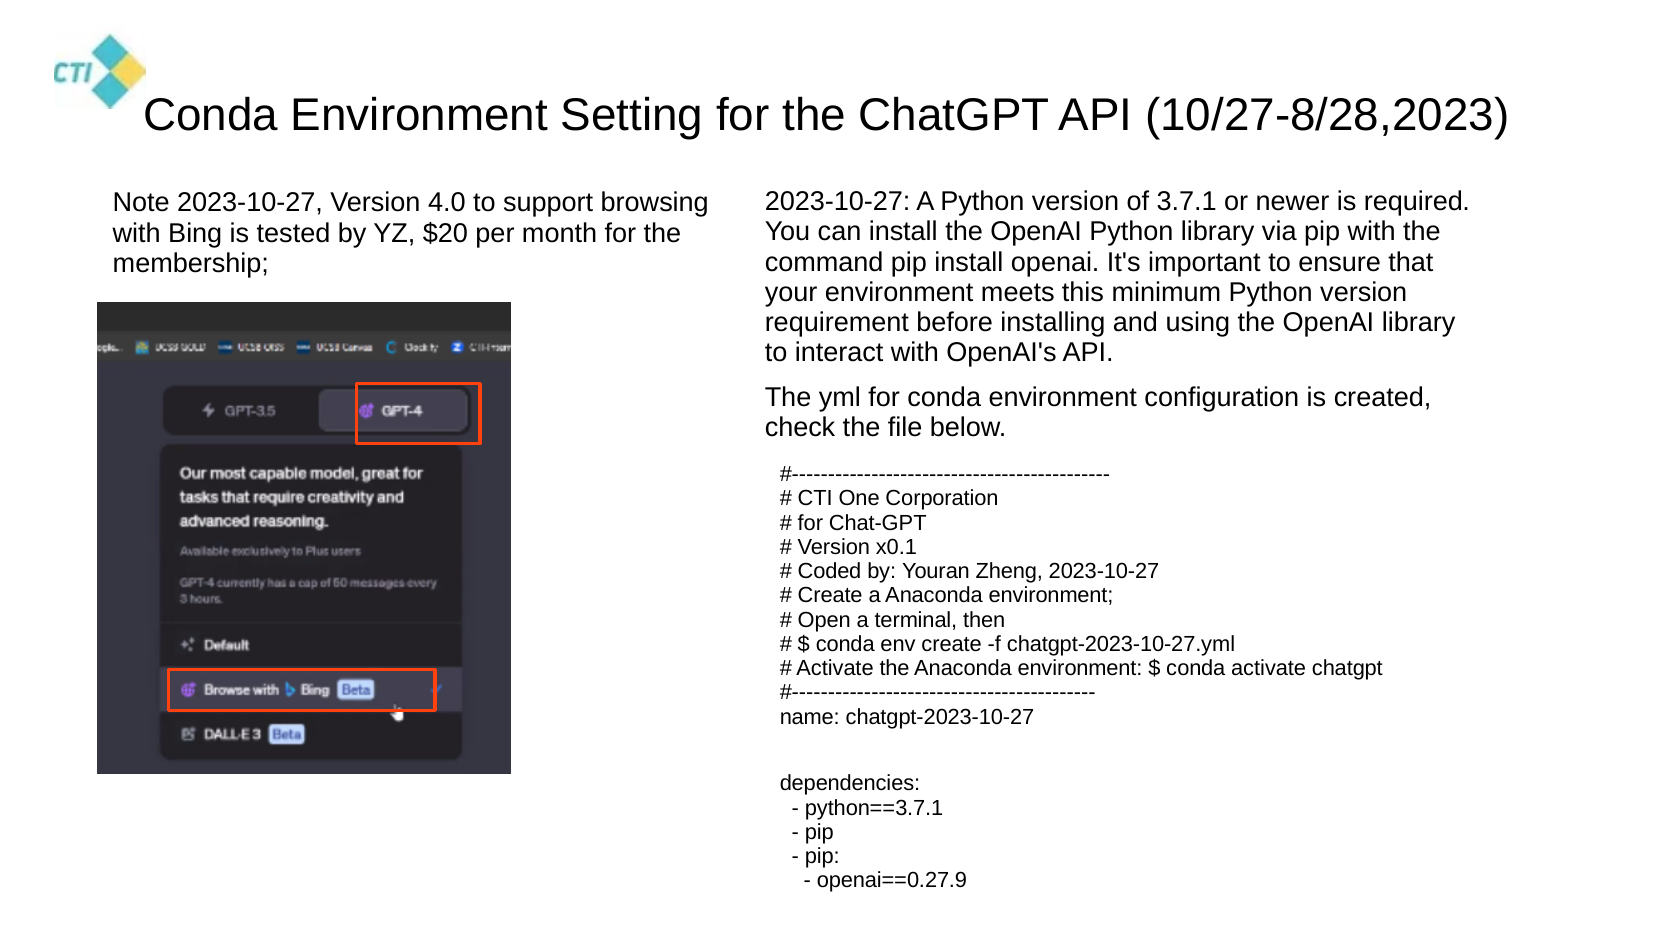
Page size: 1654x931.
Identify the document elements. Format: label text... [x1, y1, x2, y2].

picture [54, 21, 146, 109]
title Conda Environment Setting for the ChatGPT API (10/27-8/28,2023) [82, 37, 1571, 193]
text_box Note 2023-10-27, Version 4.0 to support browsing with Bing is tested by YZ, $20 per month for the membership; [97, 180, 736, 286]
text_box #-------------------------------------------- # CTI One Corporation # for Chat-GPT # Version x0.1 # Coded by: Youran Zheng, 2023-10-27 # Create a Anaconda environment; # Open a terminal, then # $ conda env create -f chatgpt-2023-10-27.yml # Activate the Anaconda environment: $ conda activate chatgpt #------------------------------------------ name: chatgpt-2023-10-27 dependencies: - python==3.7.1 - pip - pip: - openai==0.27.9 [765, 454, 1399, 900]
picture [97, 302, 511, 774]
text_box [750, 180, 1546, 455]
text_box 2023-10-27: A Python version of 3.7.1 or newer is required​​. You can install the OpenAI Python library via pip with the command pip install openai. It's important to ensure that your environment meets this minimum Python version requirement before installing and using the OpenAI library to interact with OpenAI's API. [750, 178, 1498, 374]
text_box The yml for conda environment configuration is created, check the file below. [750, 374, 1498, 451]
